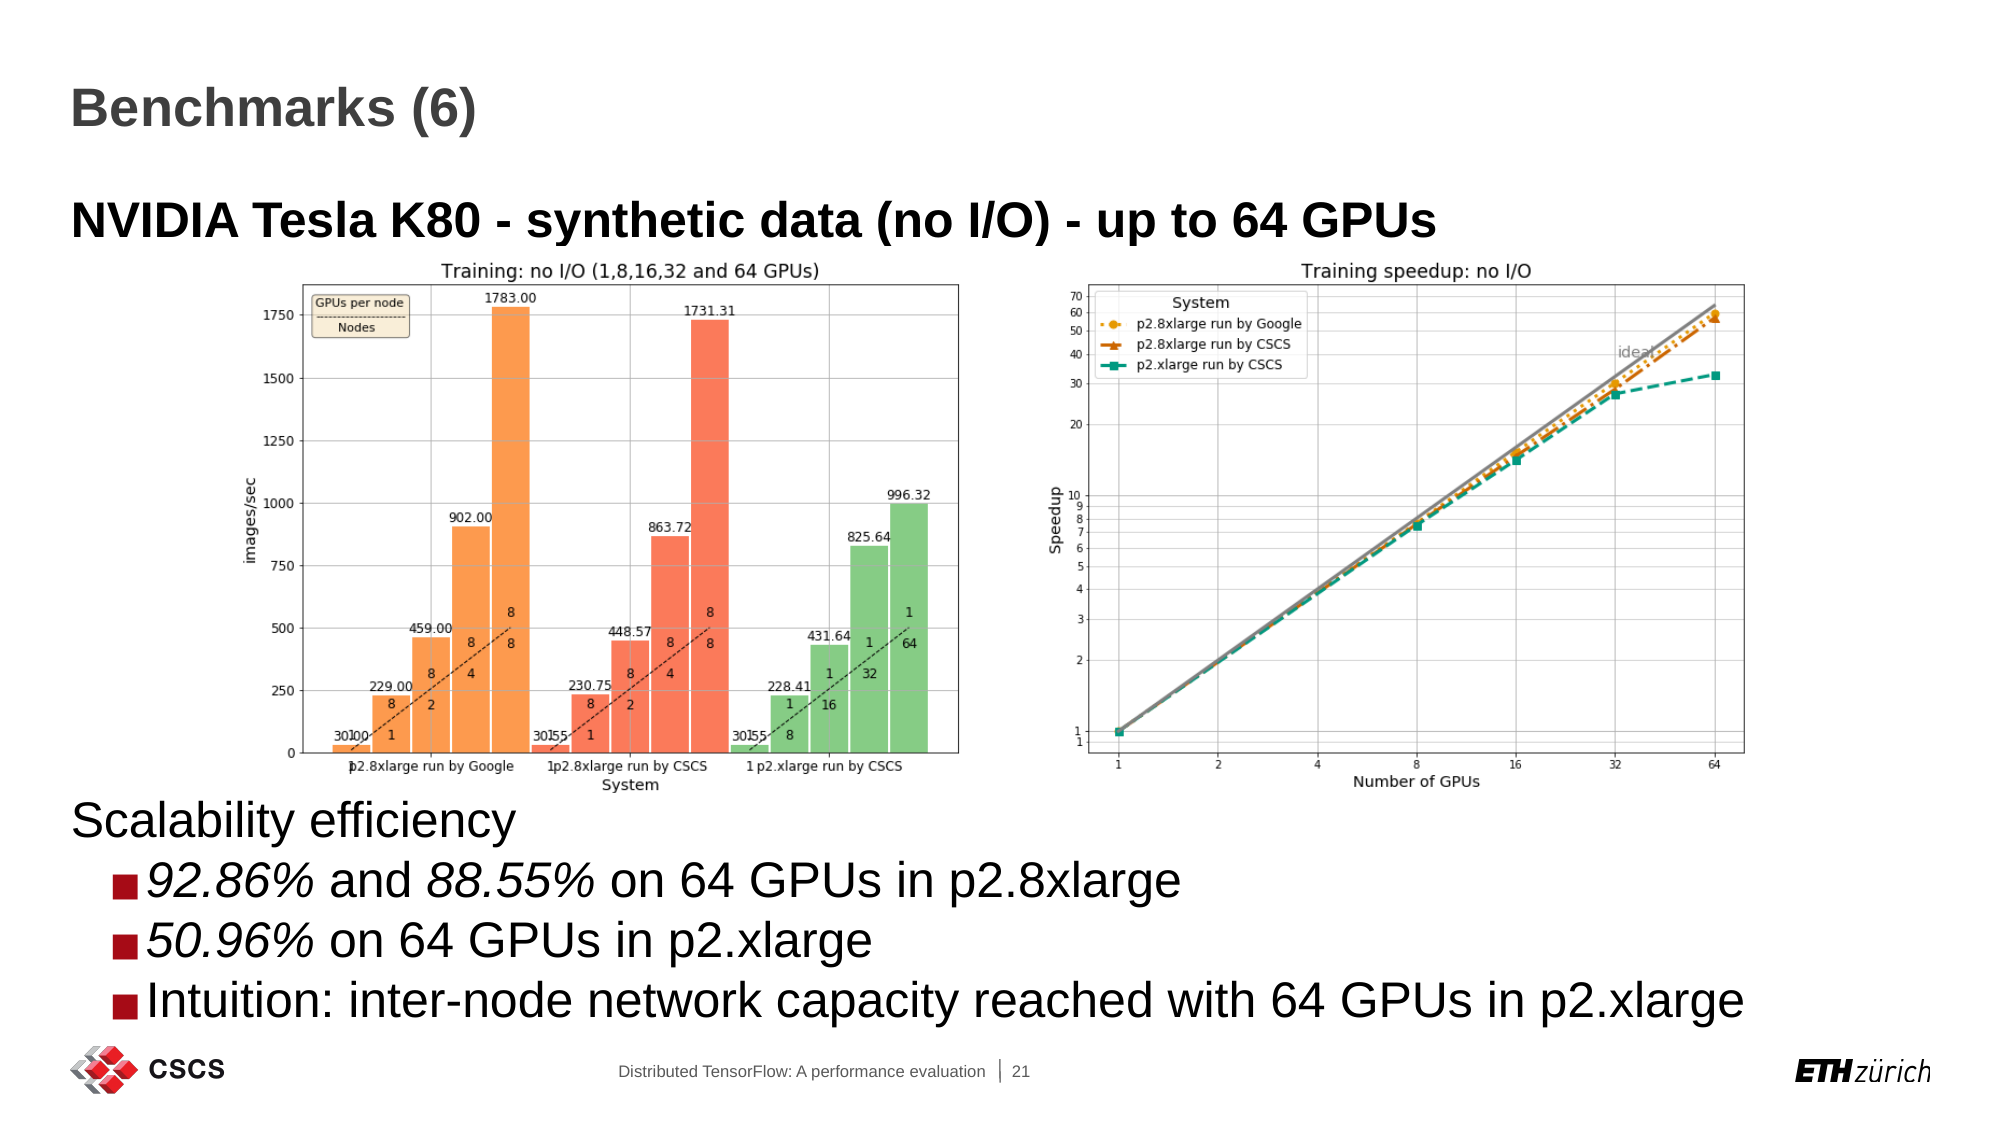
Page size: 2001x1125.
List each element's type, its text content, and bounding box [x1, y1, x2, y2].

list NVIDIA Tesla K80 - synthetic data (no I/O) - up to 64 GPUs Scalability efficiency 92.86% and 88.55% on 64 GPUs in p2.8xlarge 50.96% on 64 GPUs in p2.xlarge Intuition: inter-node network capacity reached with 64 GPUs in p2.xlarge [70, 793, 1930, 1022]
picture [1795, 1059, 1930, 1082]
list NVIDIA Tesla K80 - synthetic data (no I/O) - up to 64 GPUs Scalability efficiency 92.86% and 88.55% on 64 GPUs in p2.8xlarge 50.96% on 64 GPUs in p2.xlarge Intuition: inter-node network capacity reached with 64 GPUs in p2.xlarge [70, 178, 1930, 246]
footer Distributed TensorFlow: A performance evaluation [322, 1059, 998, 1083]
picture [70, 246, 1930, 793]
title Benchmarks (6) [70, 7, 1930, 149]
slide_number <number> [999, 1059, 1063, 1083]
picture [57, 1033, 236, 1106]
